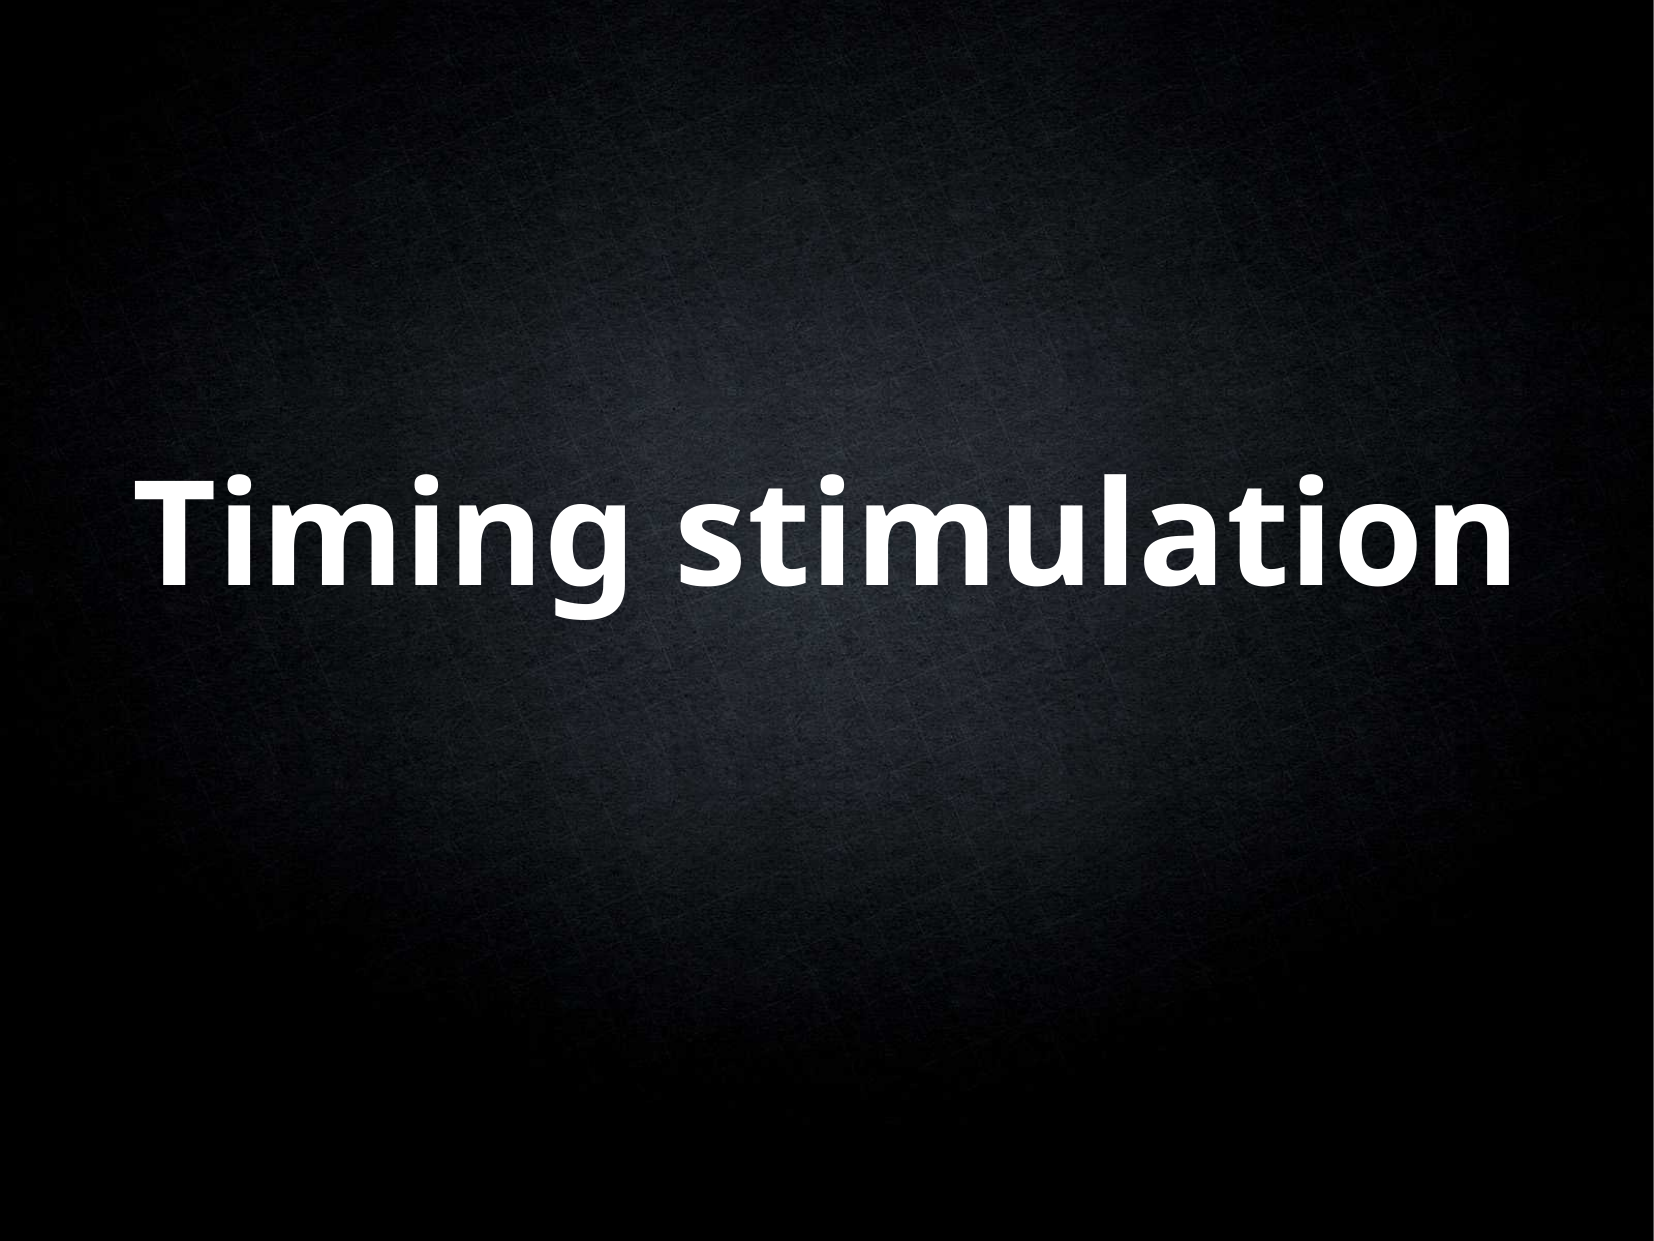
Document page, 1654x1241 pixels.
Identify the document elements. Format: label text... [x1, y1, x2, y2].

subtitle Timing stimulation [82, 49, 1571, 1010]
picture [0, 0, 1654, 1241]
